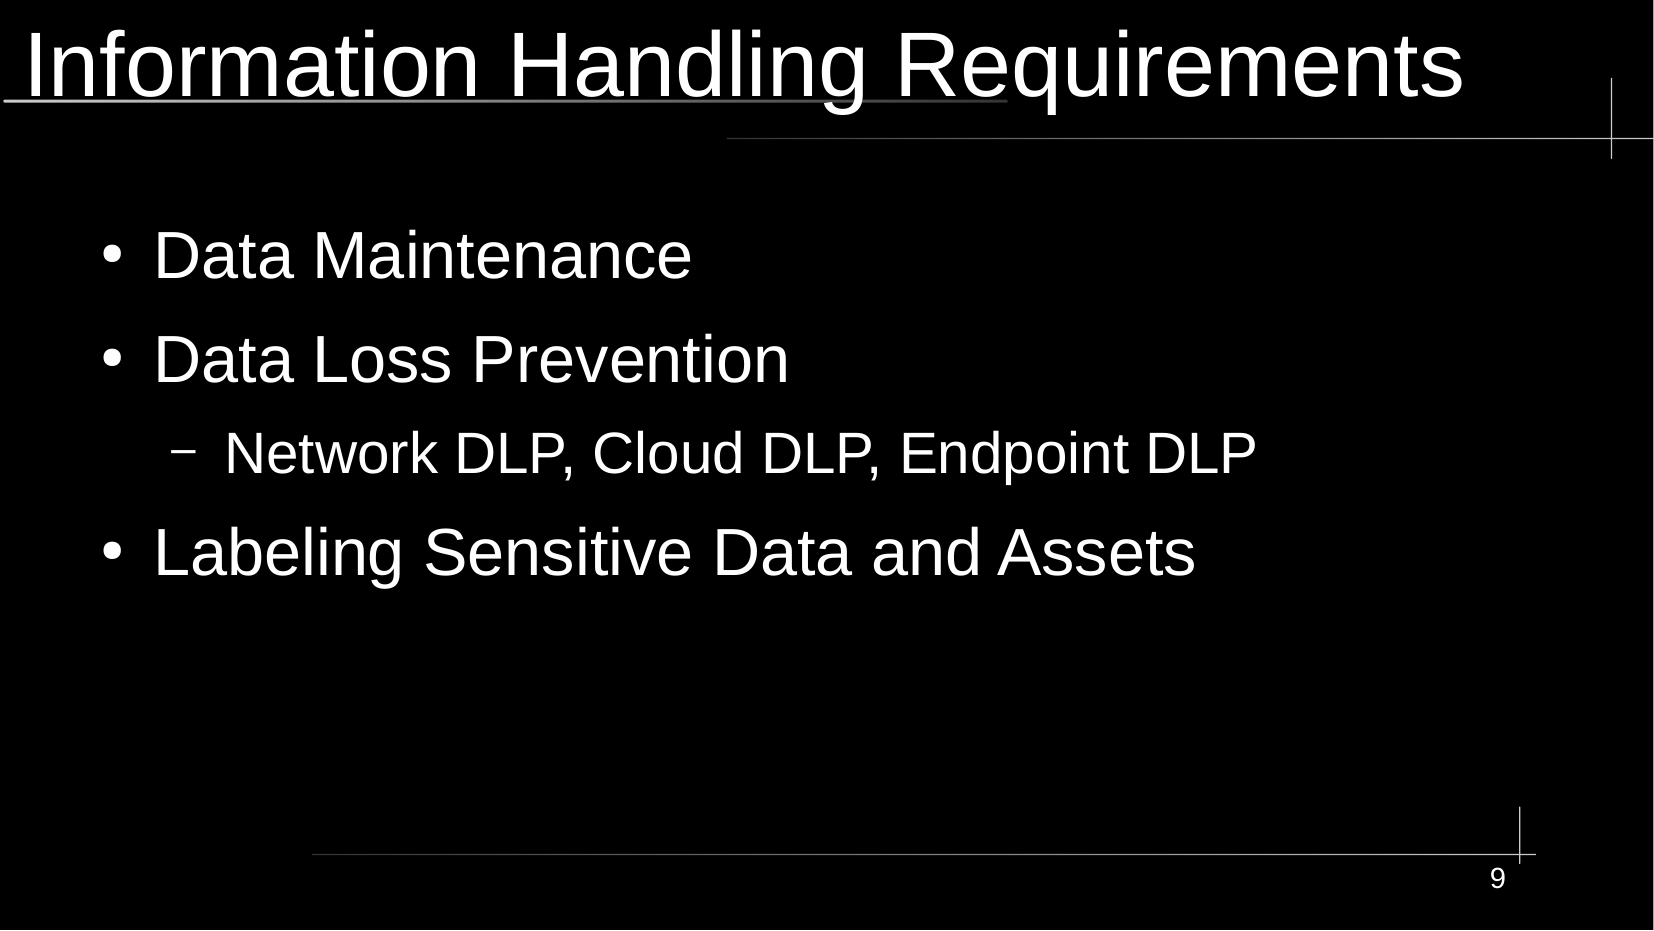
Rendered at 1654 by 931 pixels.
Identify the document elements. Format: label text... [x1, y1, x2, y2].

title Information Handling Requirements [23, 11, 1589, 119]
list Data Maintenance Data Loss Prevention Network DLP, Cloud DLP, Endpoint DLP Labeling Sensitive Data and Assets [82, 217, 1571, 851]
